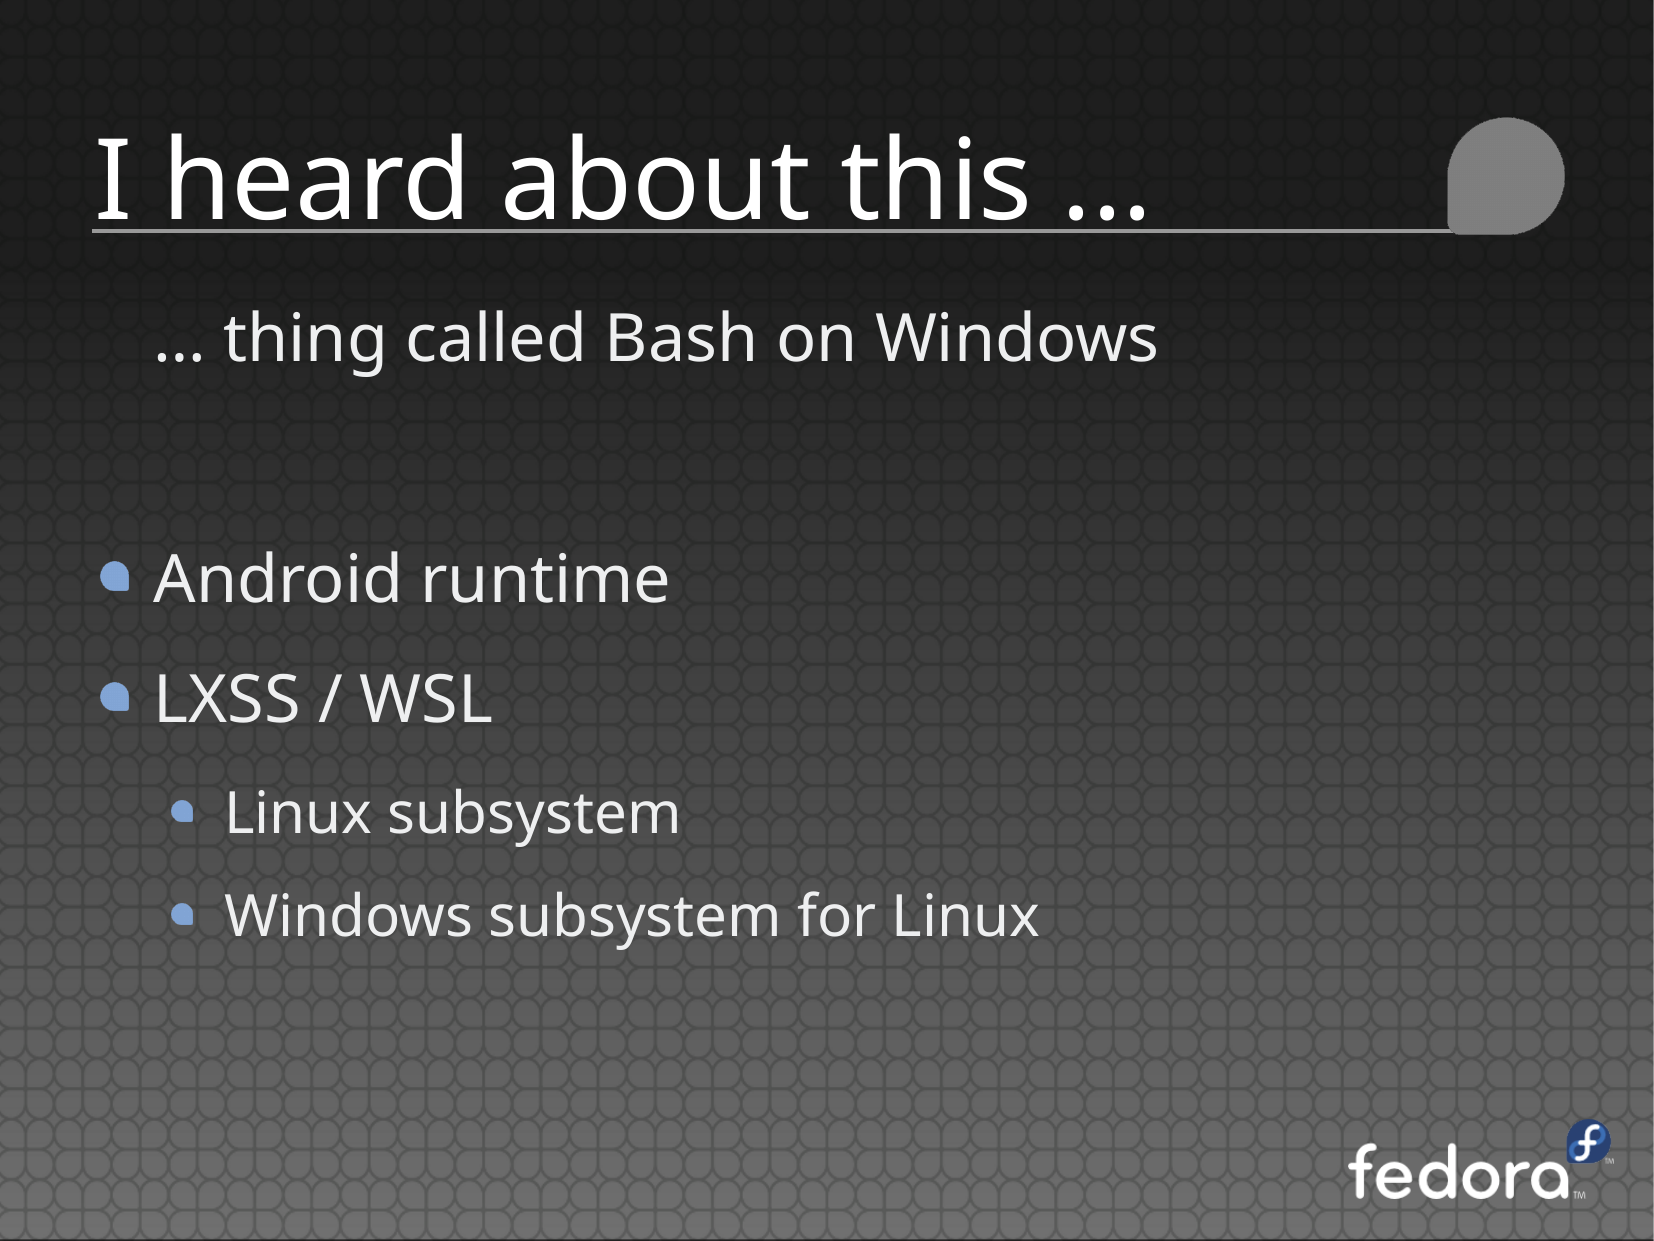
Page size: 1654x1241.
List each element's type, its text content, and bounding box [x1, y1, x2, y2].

picture [0, 0, 1654, 1241]
list … thing called Bash on Windows Android runtime LXSS / WSL Linux subsystem Windows subsystem for Linux [82, 290, 1571, 1094]
title I heard about this ... [94, 100, 1426, 251]
